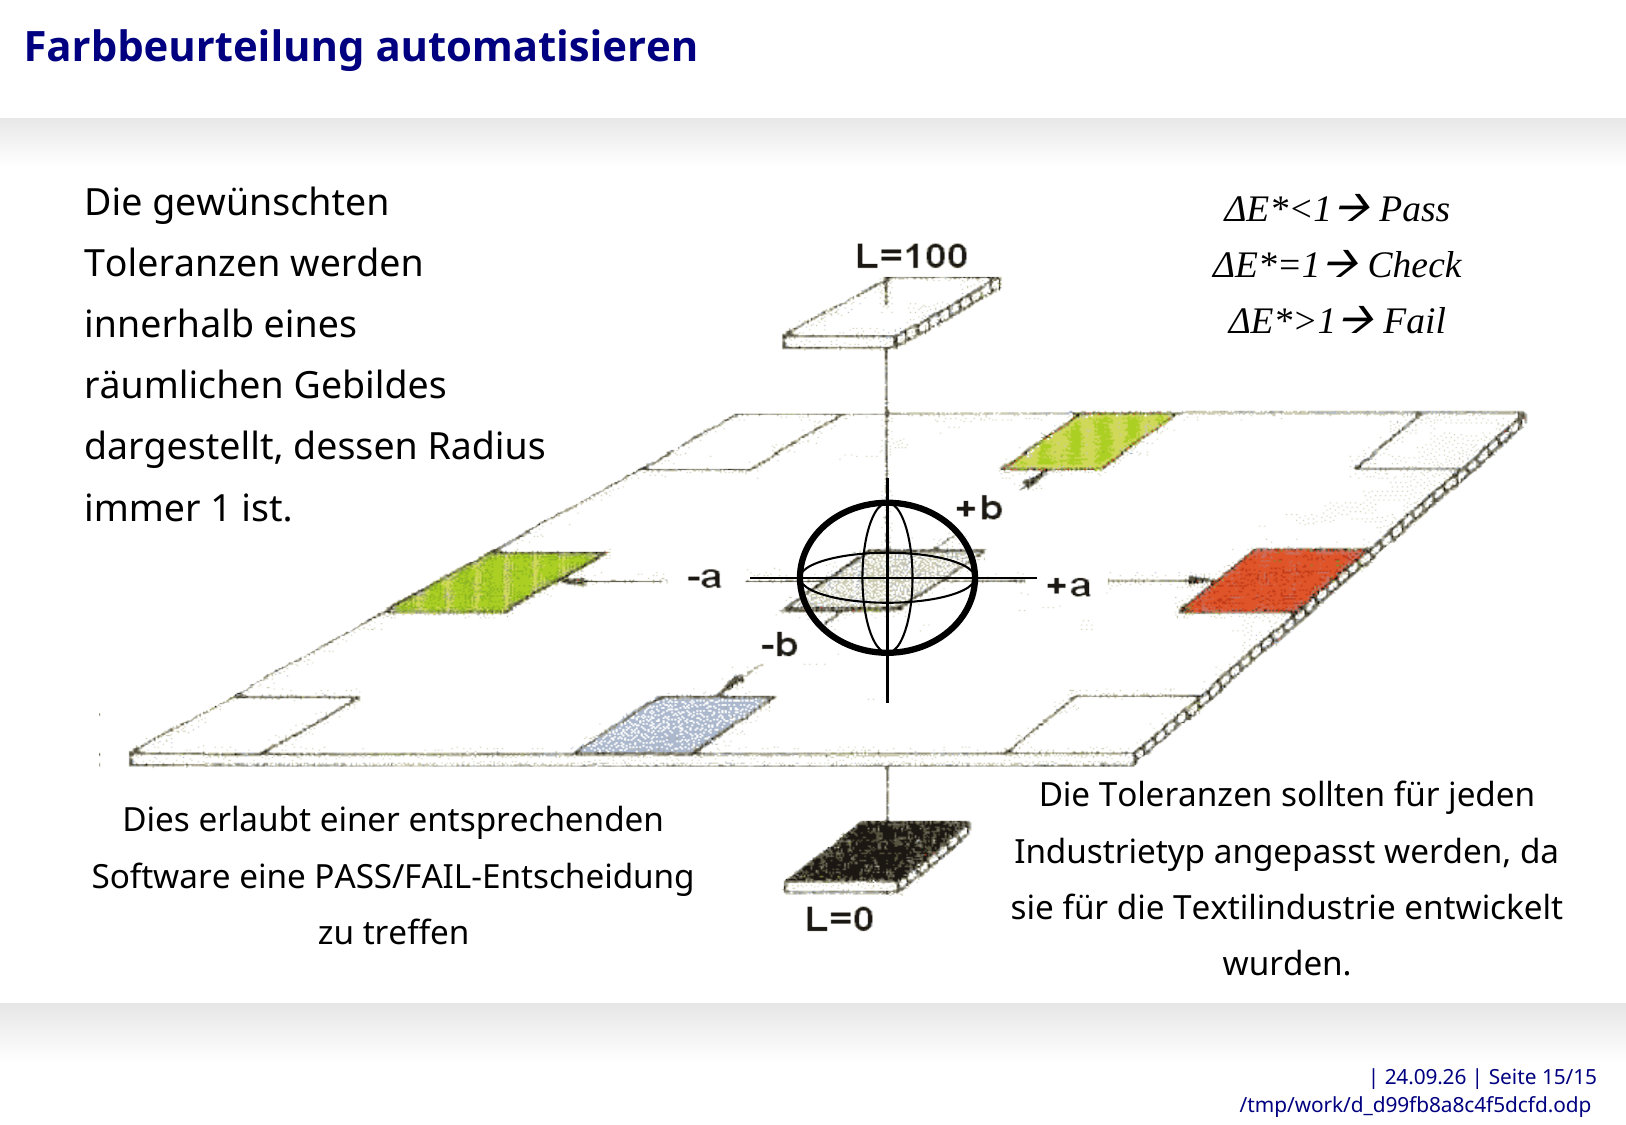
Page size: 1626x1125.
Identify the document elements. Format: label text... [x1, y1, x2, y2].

list Die gewünschten Toleranzen werden innerhalb eines räumlichen Gebildes dargestellt, dessen Radius immer 1 ist. [37, 165, 552, 481]
text_box ΔE*<1 Pass ΔE*=1 Check ΔE*>1 Fail [1087, 165, 1588, 350]
title Farbbeurteilung automatisieren [23, 5, 1600, 154]
text_box Dies erlaubt einer entsprechenden Software eine PASS/FAIL-Entscheidung zu treffen [62, 777, 726, 962]
text_box Die Toleranzen sollten für jeden Industrietyp angepasst werden, da sie für die Textilindustrie entwickelt wurden. [974, 752, 1600, 994]
picture [99, 154, 1538, 991]
